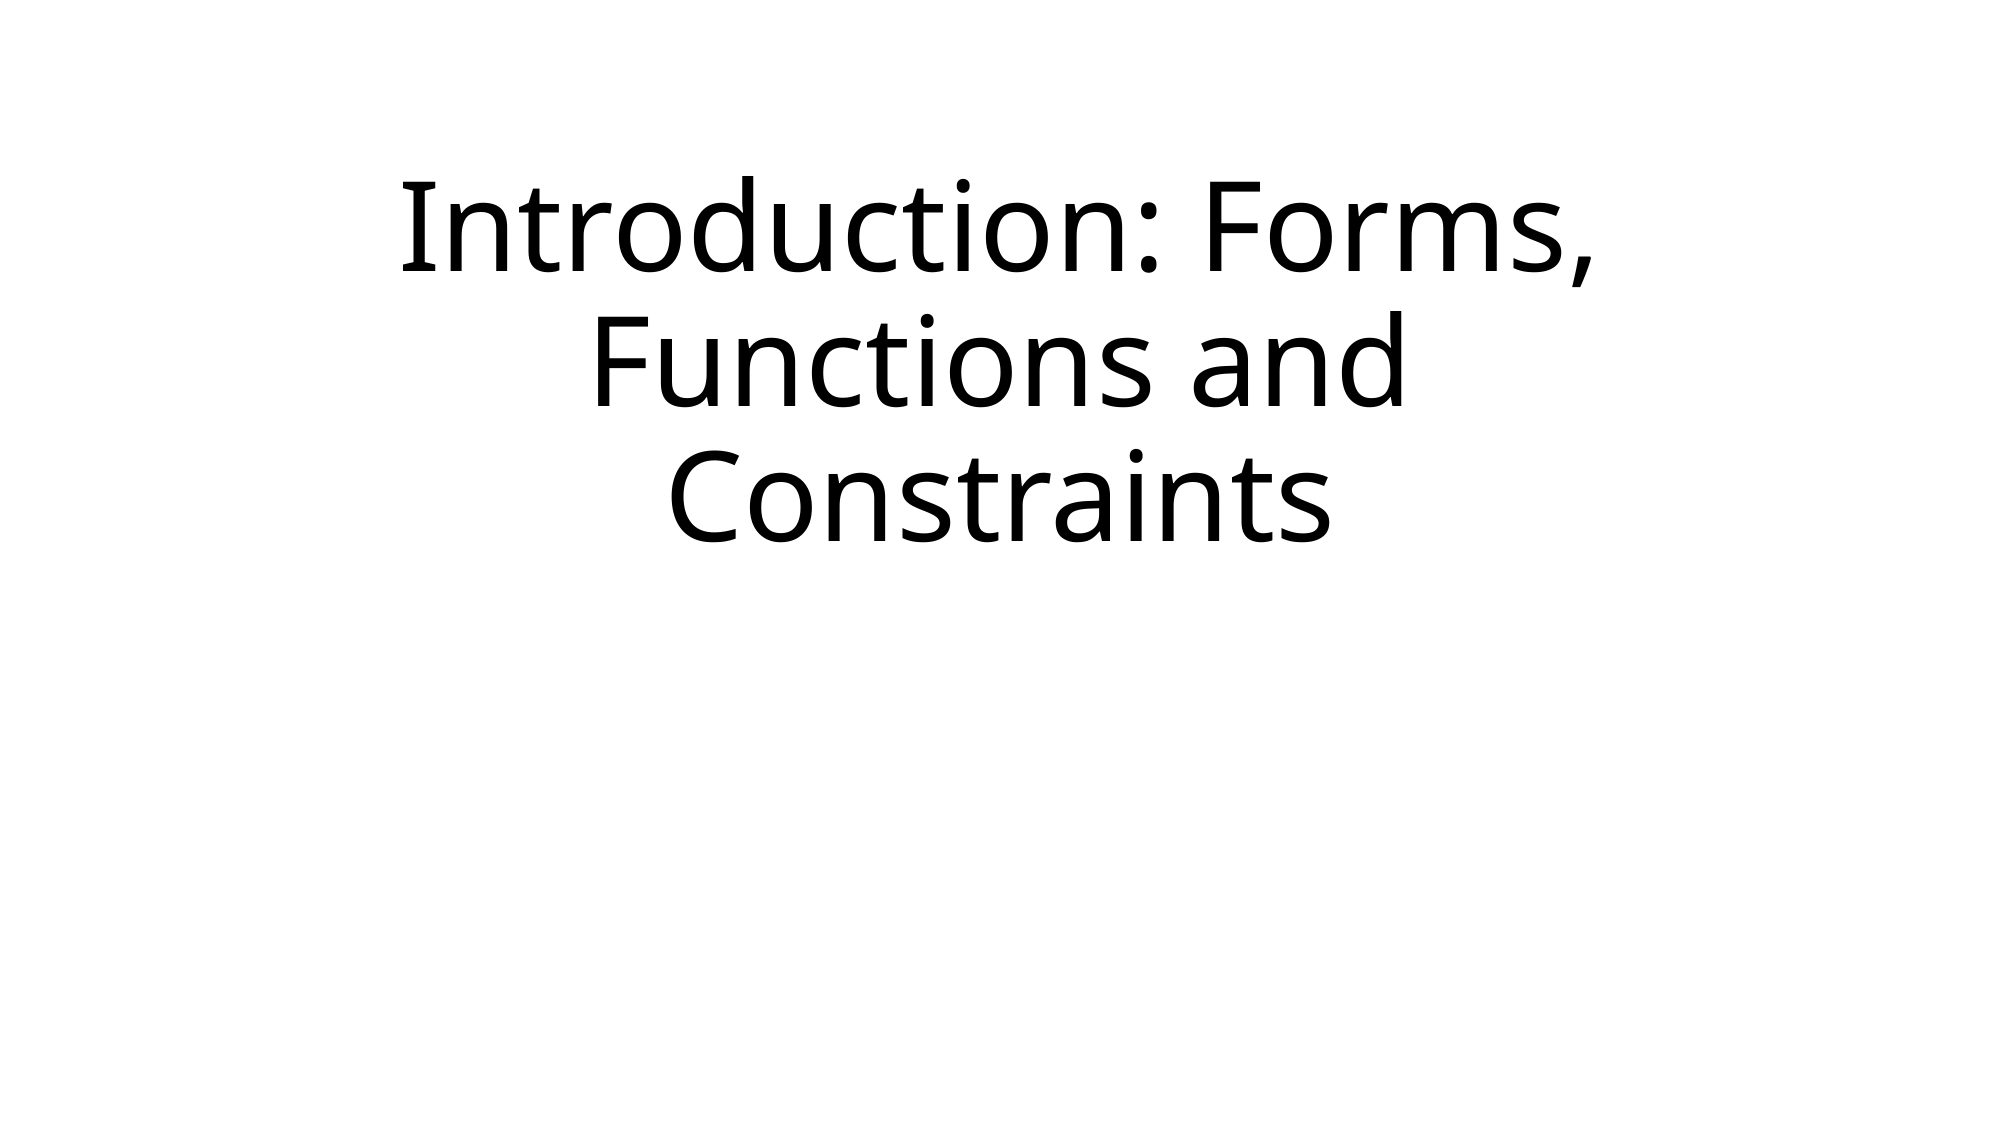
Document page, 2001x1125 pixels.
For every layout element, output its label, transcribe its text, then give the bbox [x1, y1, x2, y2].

title Introduction: Forms, Functions and Constraints [249, 184, 1750, 576]
